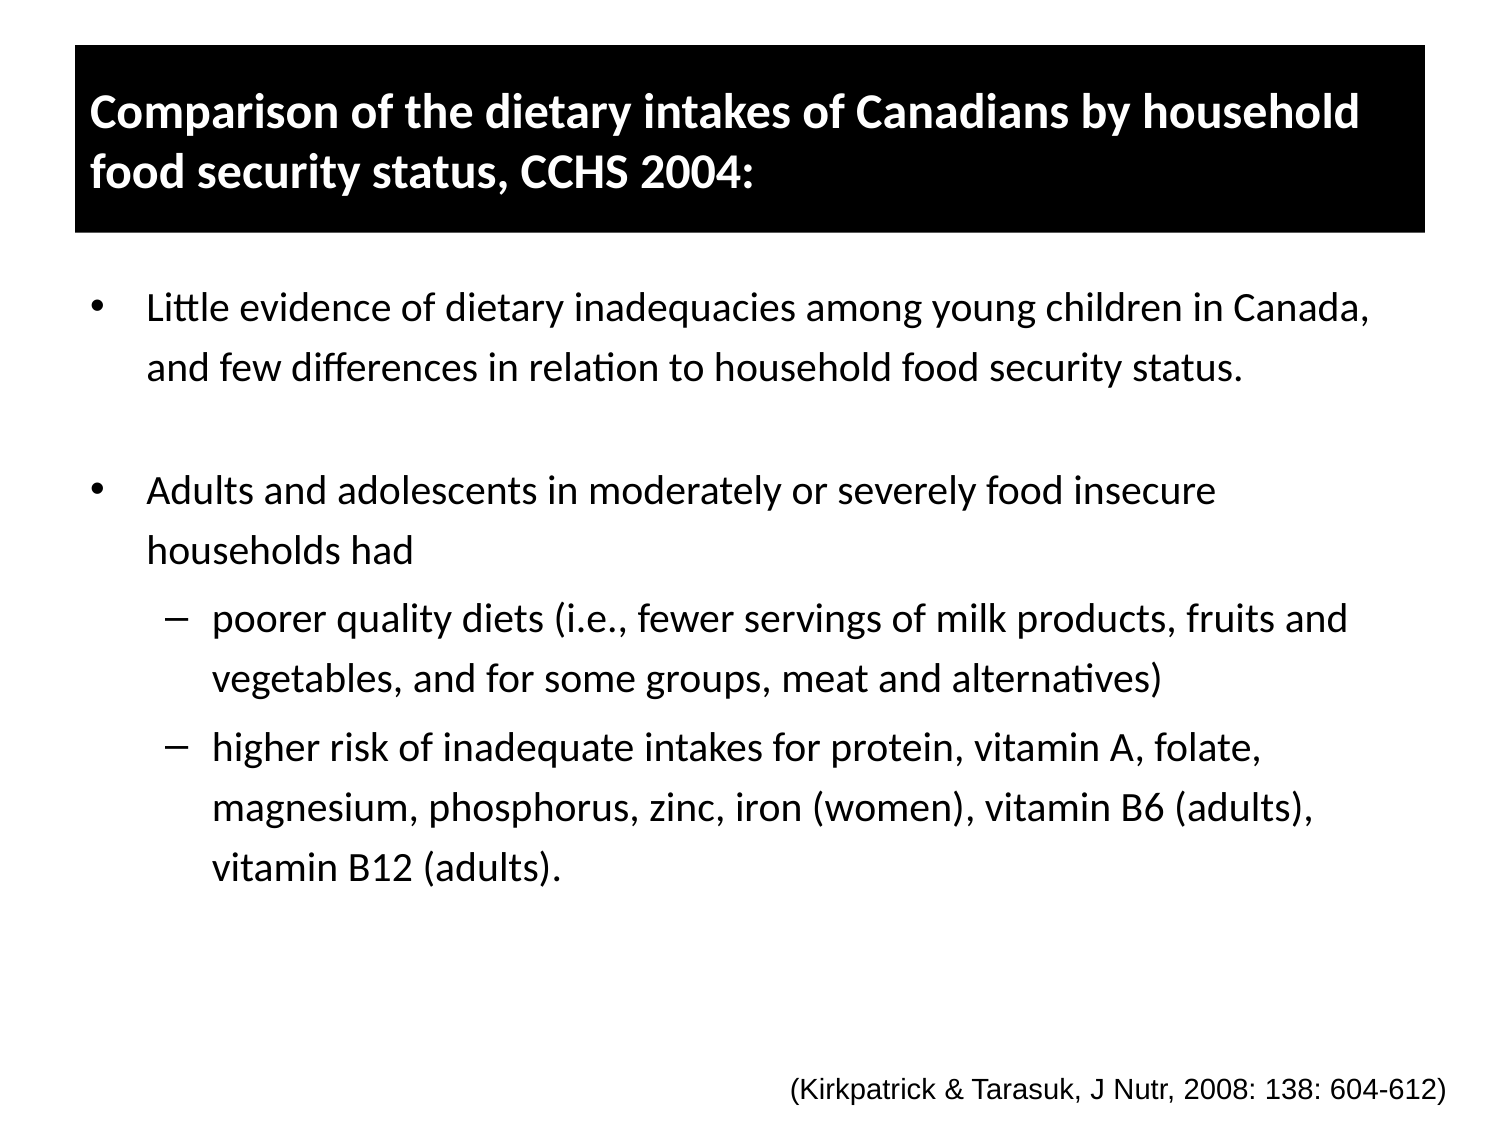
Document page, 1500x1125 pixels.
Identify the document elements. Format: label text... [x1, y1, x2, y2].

text_box (Kirkpatrick & Tarasuk, J Nutr, 2008: 138: 604-612) [774, 1062, 1488, 1113]
title Comparison of the dietary intakes of Canadians by household food security status, CCHS 2004: [75, 45, 1425, 233]
list Little evidence of dietary inadequacies among young children in Canada, and few differences in relation to household food security status. Adults and adolescents in moderately or severely food insecure households had poorer quality diets (i.e., fewer servings of milk products, fruits and vegetables, and for some groups, meat and alternatives) higher risk of inadequate intakes for protein, vitamin A, folate, magnesium, phosphorus, zinc, iron (women), vitamin B6 (adults), vitamin B12 (adults). [75, 262, 1425, 1038]
